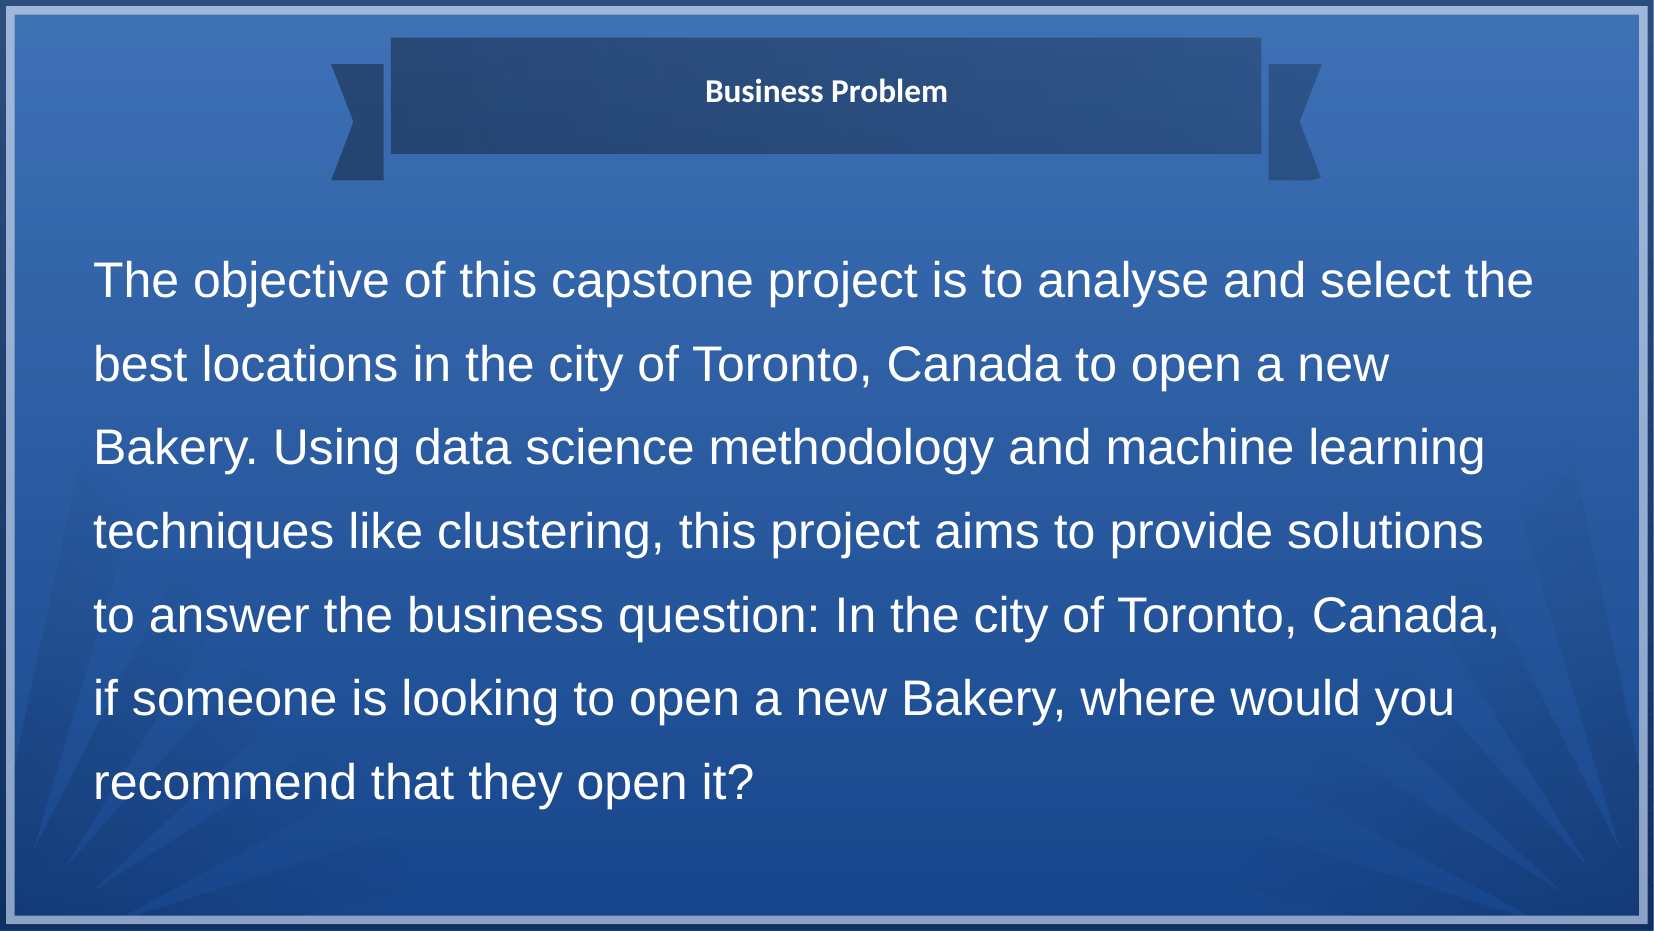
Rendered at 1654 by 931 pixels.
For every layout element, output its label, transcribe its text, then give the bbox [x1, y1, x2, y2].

list The objective of this capstone project is to analyse and select the best locations in the city of Toronto, Canada to open a new Bakery. Using data science methodology and machine learning techniques like clustering, this project aims to provide solutions to answer the business question: In the city of Toronto, Canada, if someone is looking to open a new Bakery, where would you recommend that they open it? [82, 224, 1571, 848]
title Business Problem [389, 35, 1264, 154]
